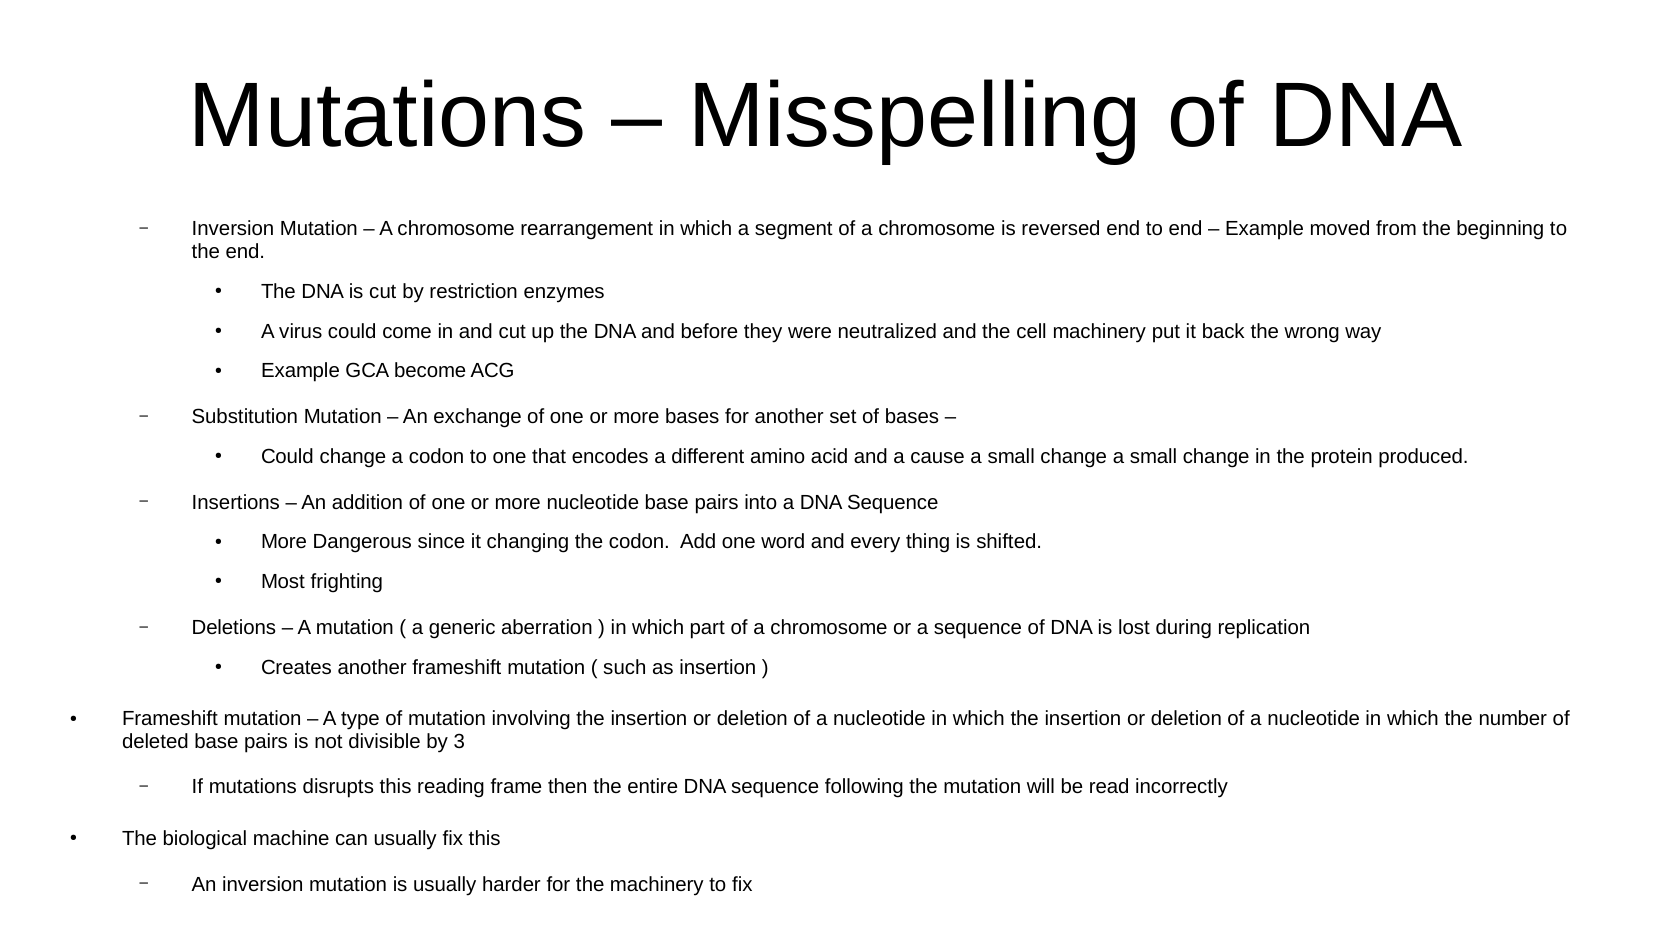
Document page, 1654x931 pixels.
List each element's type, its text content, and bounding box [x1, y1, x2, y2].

list Inversion Mutation – A chromosome rearrangement in which a segment of a chromosome is reversed end to end – Example moved from the beginning to the end. The DNA is cut by restriction enzymes A virus could come in and cut up the DNA and before they were neutralized and the cell machinery put it back the wrong way Example GCA become ACG Substitution Mutation – An exchange of one or more bases for another set of bases – Could change a codon to one that encodes a different amino acid and a cause a small change a small change in the protein produced. Insertions – An addition of one or more nucleotide base pairs into a DNA Sequence More Dangerous since it changing the codon. Add one word and every thing is shifted. Most frighting Deletions – A mutation ( a generic aberration ) in which part of a chromosome or a sequence of DNA is lost during replication Creates another frameshift mutation ( such as insertion ) Frameshift mutation – A type of mutation involving the insertion or deletion of a nucleotide in which the insertion or deletion of a nucleotide in which the number of deleted base pairs is not divisible by 3 If mutations disrupts this reading frame then the entire DNA sequence following the mutation will be read incorrectly The biological machine can usually fix this An inversion mutation is usually harder for the machinery to fix [52, 217, 1576, 901]
title Mutations – Misspelling of DNA [82, 37, 1571, 193]
